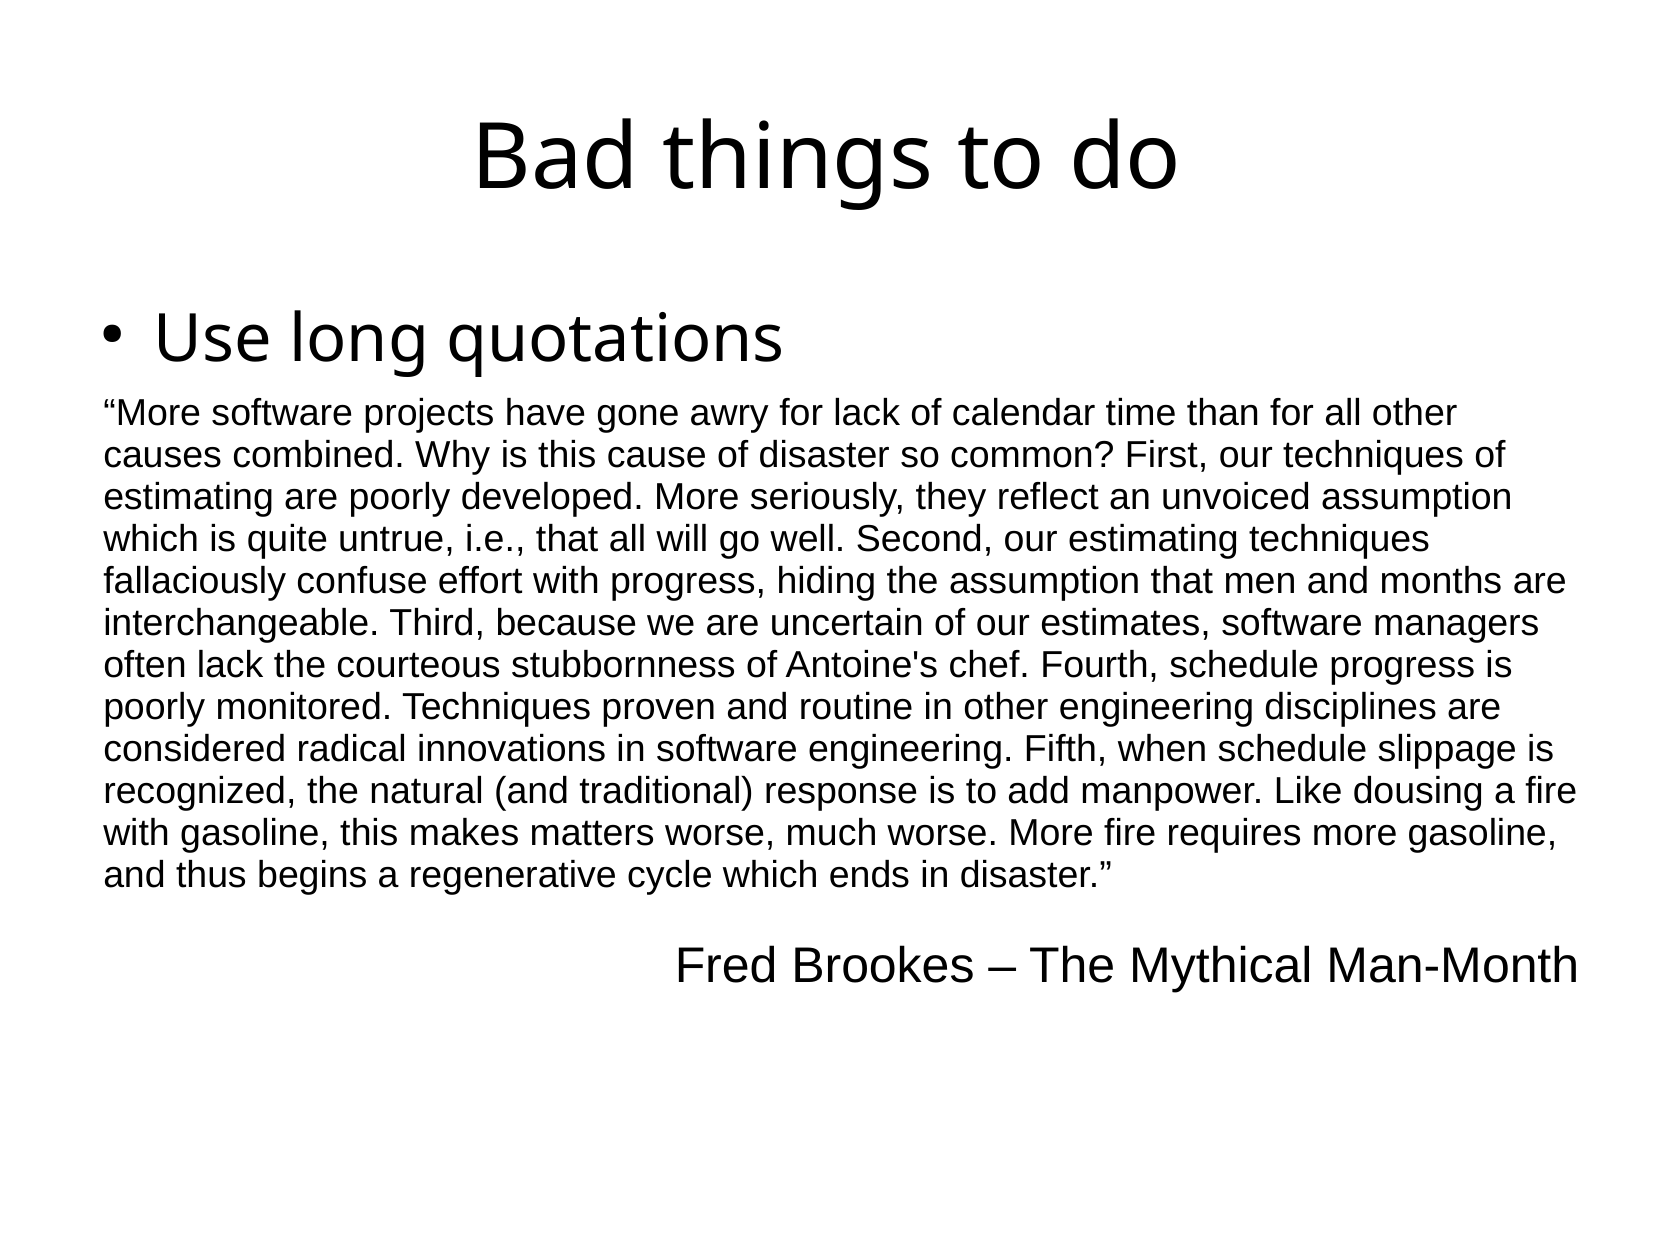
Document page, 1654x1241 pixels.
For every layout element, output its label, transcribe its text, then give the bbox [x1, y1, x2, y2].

list Use long quotations [82, 290, 1571, 1109]
title Bad things to do [82, 56, 1571, 250]
text_box “More software projects have gone awry for lack of calendar time than for all other causes combined. Why is this cause of disaster so common? First, our techniques of estimating are poorly developed. More seriously, they reflect an unvoiced assumption which is quite untrue, i.e., that all will go well. Second, our estimating techniques fallaciously confuse effort with progress, hiding the assumption that men and months are interchangeable. Third, because we are uncertain of our estimates, software managers often lack the courteous stubbornness of Antoine's chef. Fourth, schedule progress is poorly monitored. Techniques proven and routine in other engineering disciplines are considered radical innovations in software engineering. Fifth, when schedule slippage is recognized, the natural (and traditional) response is to add manpower. Like dousing a fire with gasoline, this makes matters worse, much worse. More fire requires more gasoline, and thus begins a regenerative cycle which ends in disaster.” Fred Brookes – The Mythical Man-Month [88, 383, 1595, 1034]
